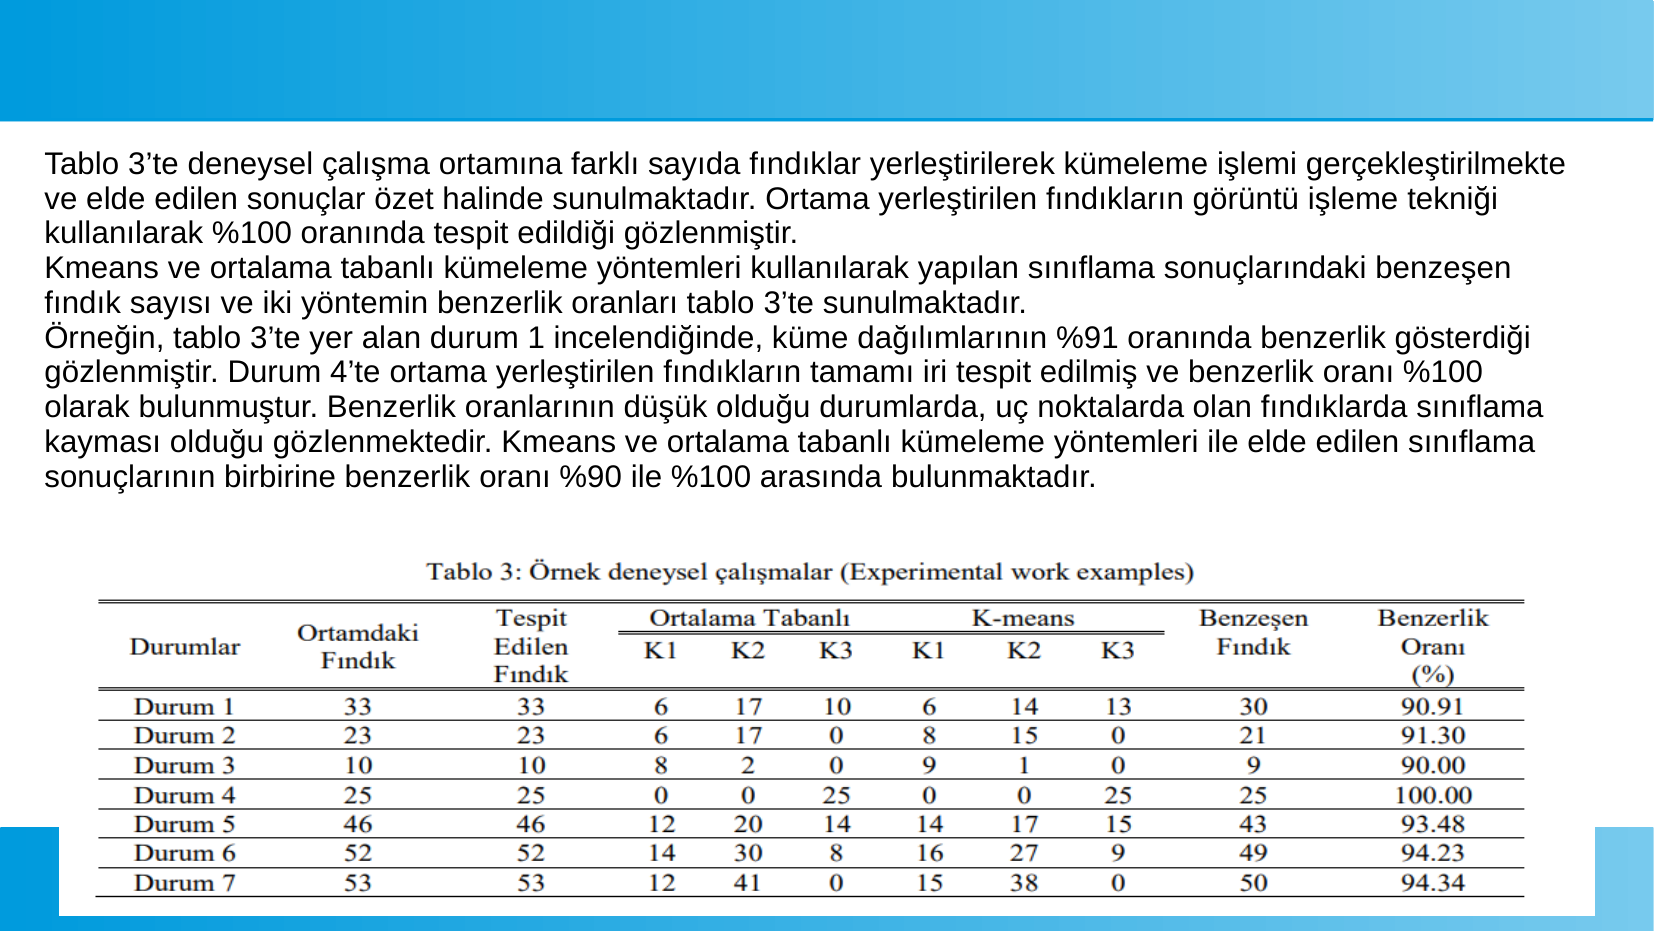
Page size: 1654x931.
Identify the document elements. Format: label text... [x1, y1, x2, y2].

text_box Tablo 3’te deneysel çalışma ortamına farklı sayıda fındıklar yerleştirilerek kümeleme işlemi gerçekleştirilmekte ve elde edilen sonuçlar özet halinde sunulmaktadır. Ortama yerleştirilen fındıkların görüntü işleme tekniği kullanılarak %100 oranında tespit edildiği gözlenmiştir. Kmeans ve ortalama tabanlı kümeleme yöntemleri kullanılarak yapılan sınıflama sonuçlarındaki benzeşen fındık sayısı ve iki yöntemin benzerlik oranları tablo 3’te sunulmaktadır. Örneğin, tablo 3’te yer alan durum 1 incelendiğinde, küme dağılımlarının %91 oranında benzerlik gösterdiği gözlenmiştir. Durum 4’te ortama yerleştirilen fındıkların tamamı iri tespit edilmiş ve benzerlik oranı %100 olarak bulunmuştur. Benzerlik oranlarının düşük olduğu durumlarda, uç noktalarda olan fındıklarda sınıflama kayması olduğu gözlenmektedir. Kmeans ve ortalama tabanlı kümeleme yöntemleri ile elde edilen sınıflama sonuçlarının birbirine benzerlik oranı %90 ile %100 arasında bulunmaktadır. [29, 138, 1595, 562]
picture [59, 562, 1595, 916]
